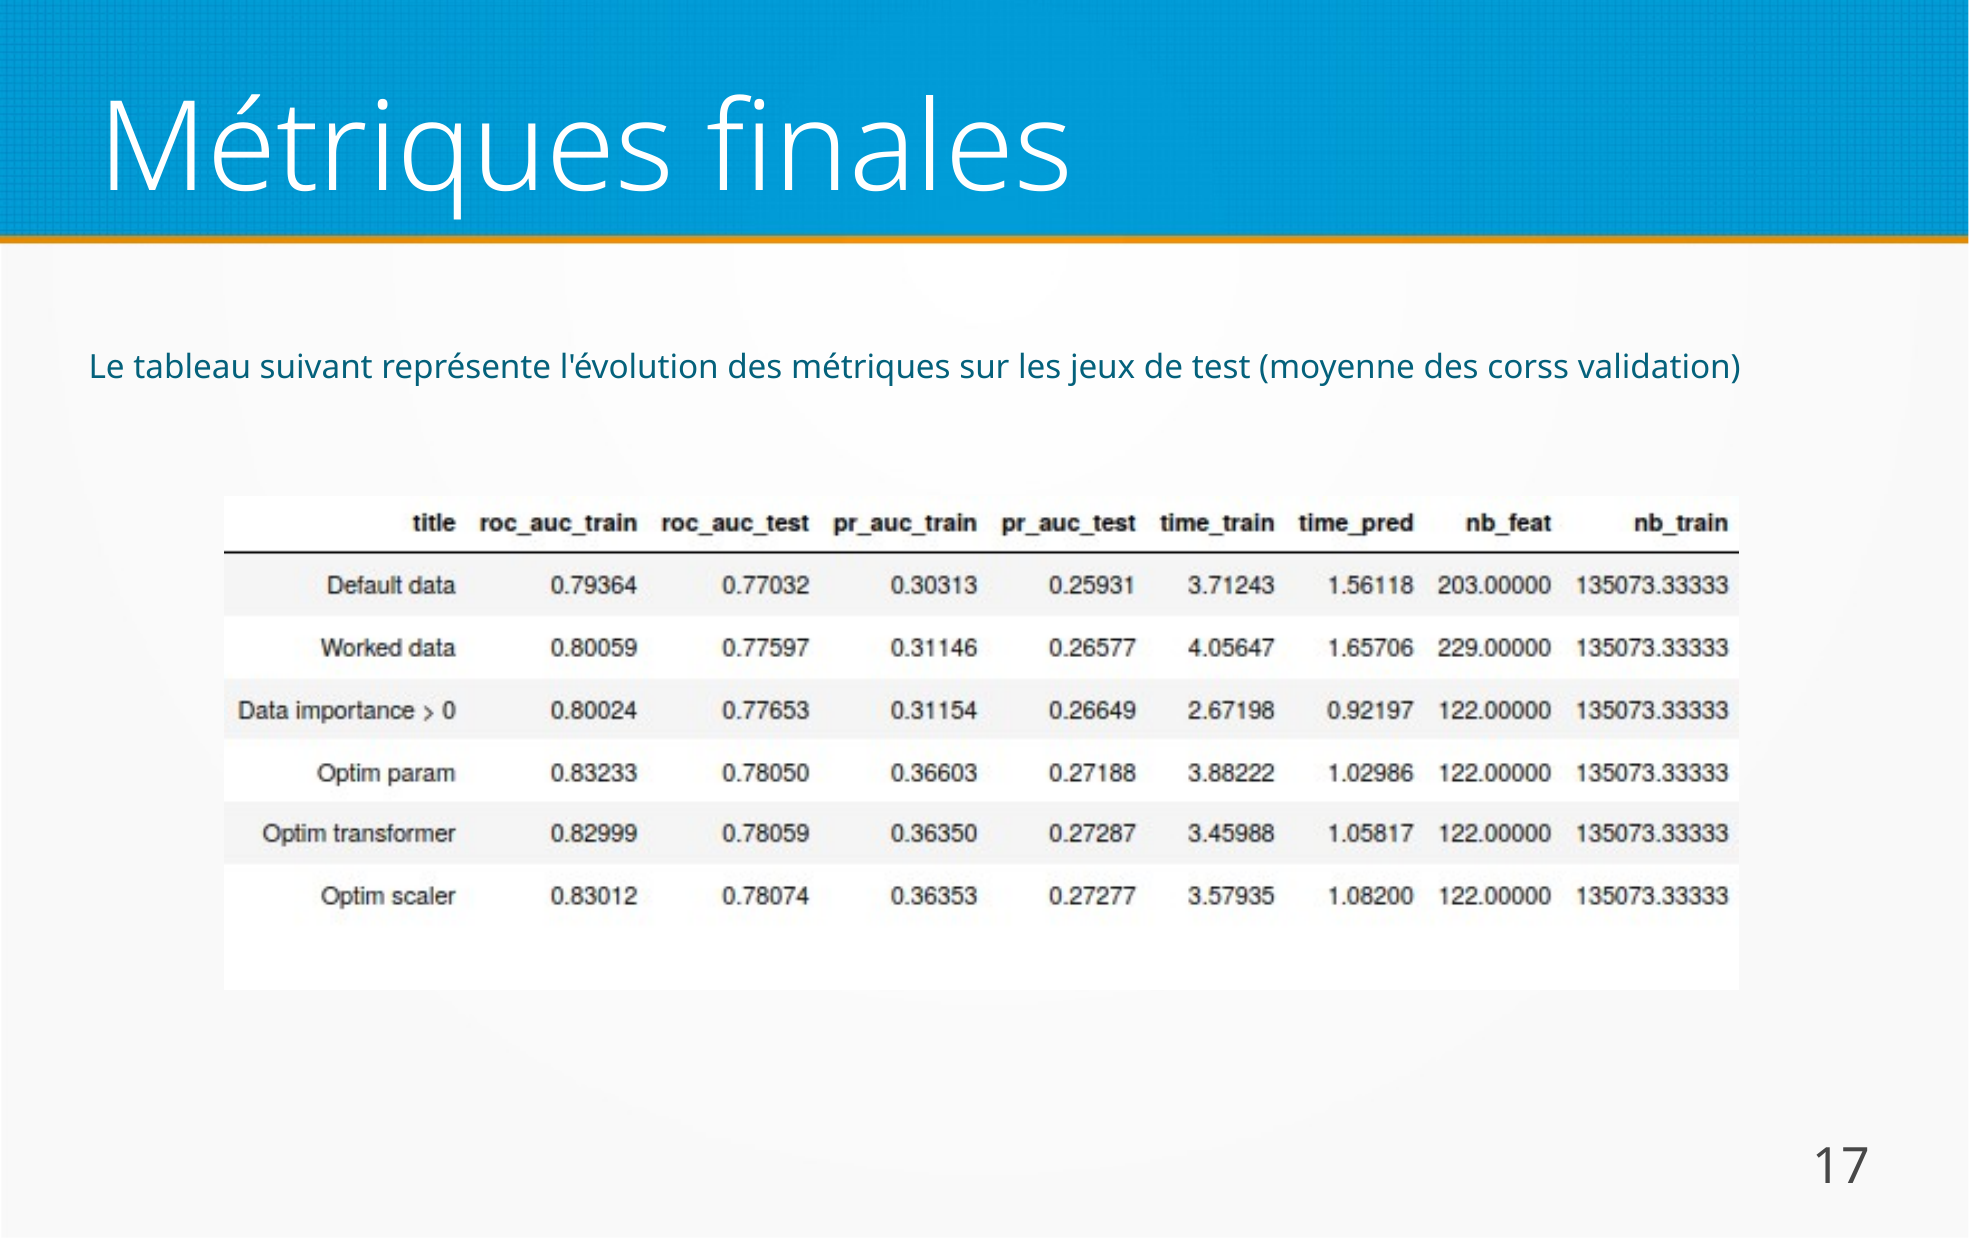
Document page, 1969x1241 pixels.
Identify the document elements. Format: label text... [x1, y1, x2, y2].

title Métriques finales [98, 19, 1870, 227]
text_box Le tableau suivant représente l'évolution des métriques sur les jeux de test (moyenne des corss validation) [82, 318, 1861, 488]
picture [0, 233, 1969, 1241]
